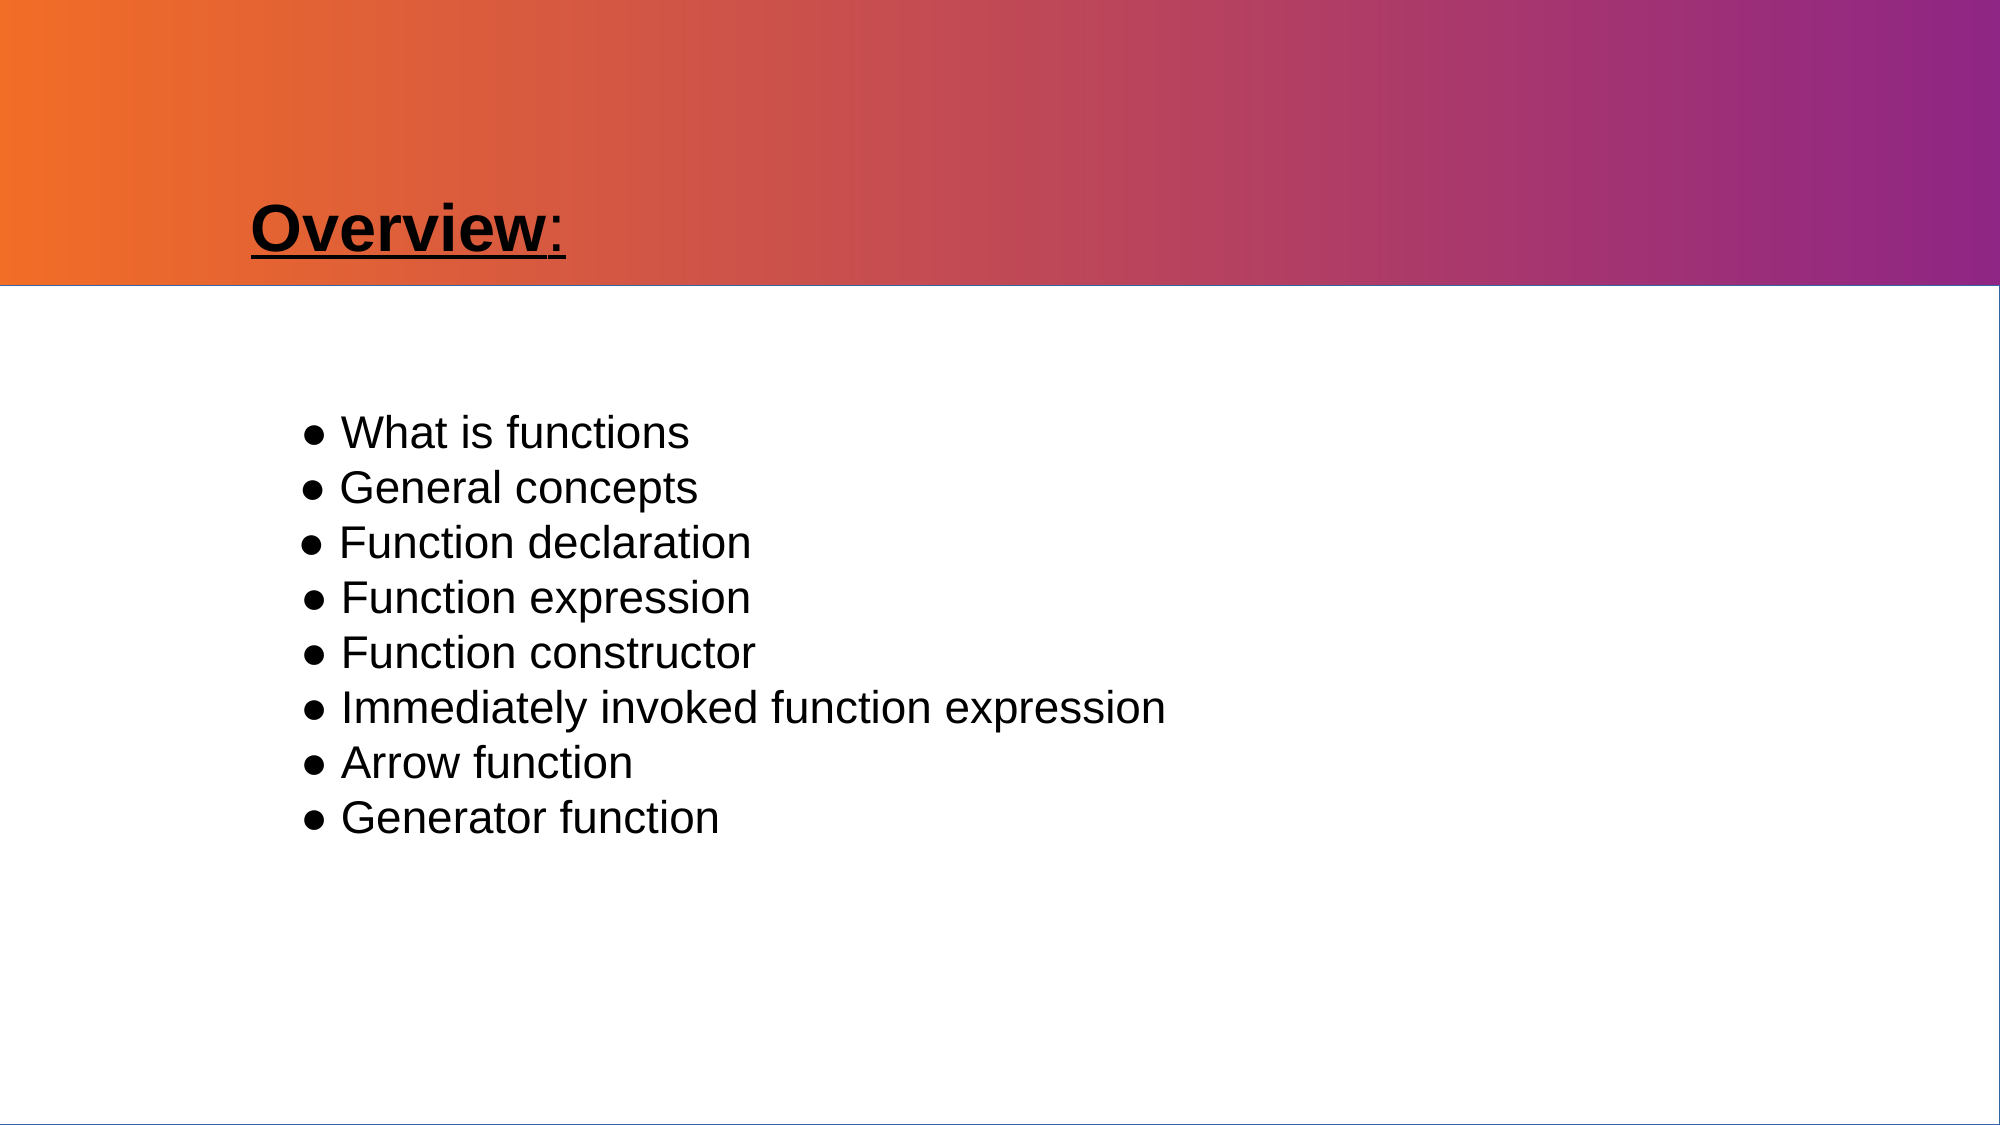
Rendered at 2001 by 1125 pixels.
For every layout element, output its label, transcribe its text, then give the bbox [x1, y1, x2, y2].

text_box Overview: [236, 177, 1240, 267]
text_box ● What is functions General concept● General concepts ● Function declaration ● Function expression ● Function constructor ● Immediately invoked function expression ● Arrow function ● Generator function [0, 285, 2000, 1125]
